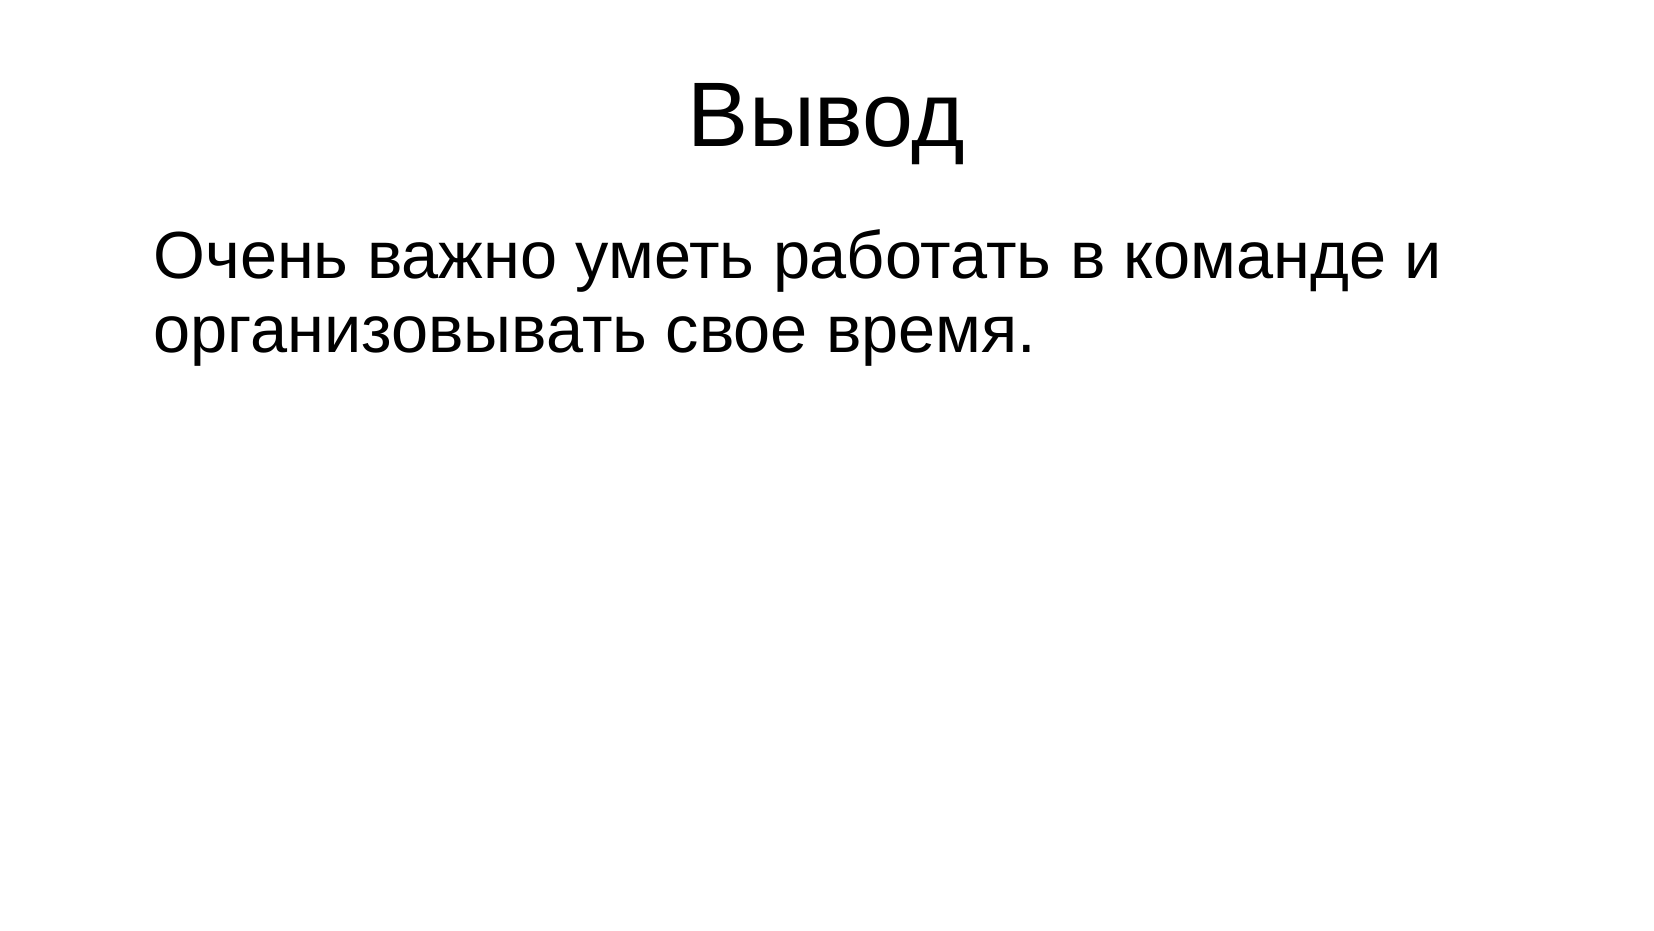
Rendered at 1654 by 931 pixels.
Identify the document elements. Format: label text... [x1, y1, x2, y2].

title Вывод [82, 37, 1571, 193]
list Очень важно уметь работать в команде и организовывать свое время. [82, 217, 1571, 758]
